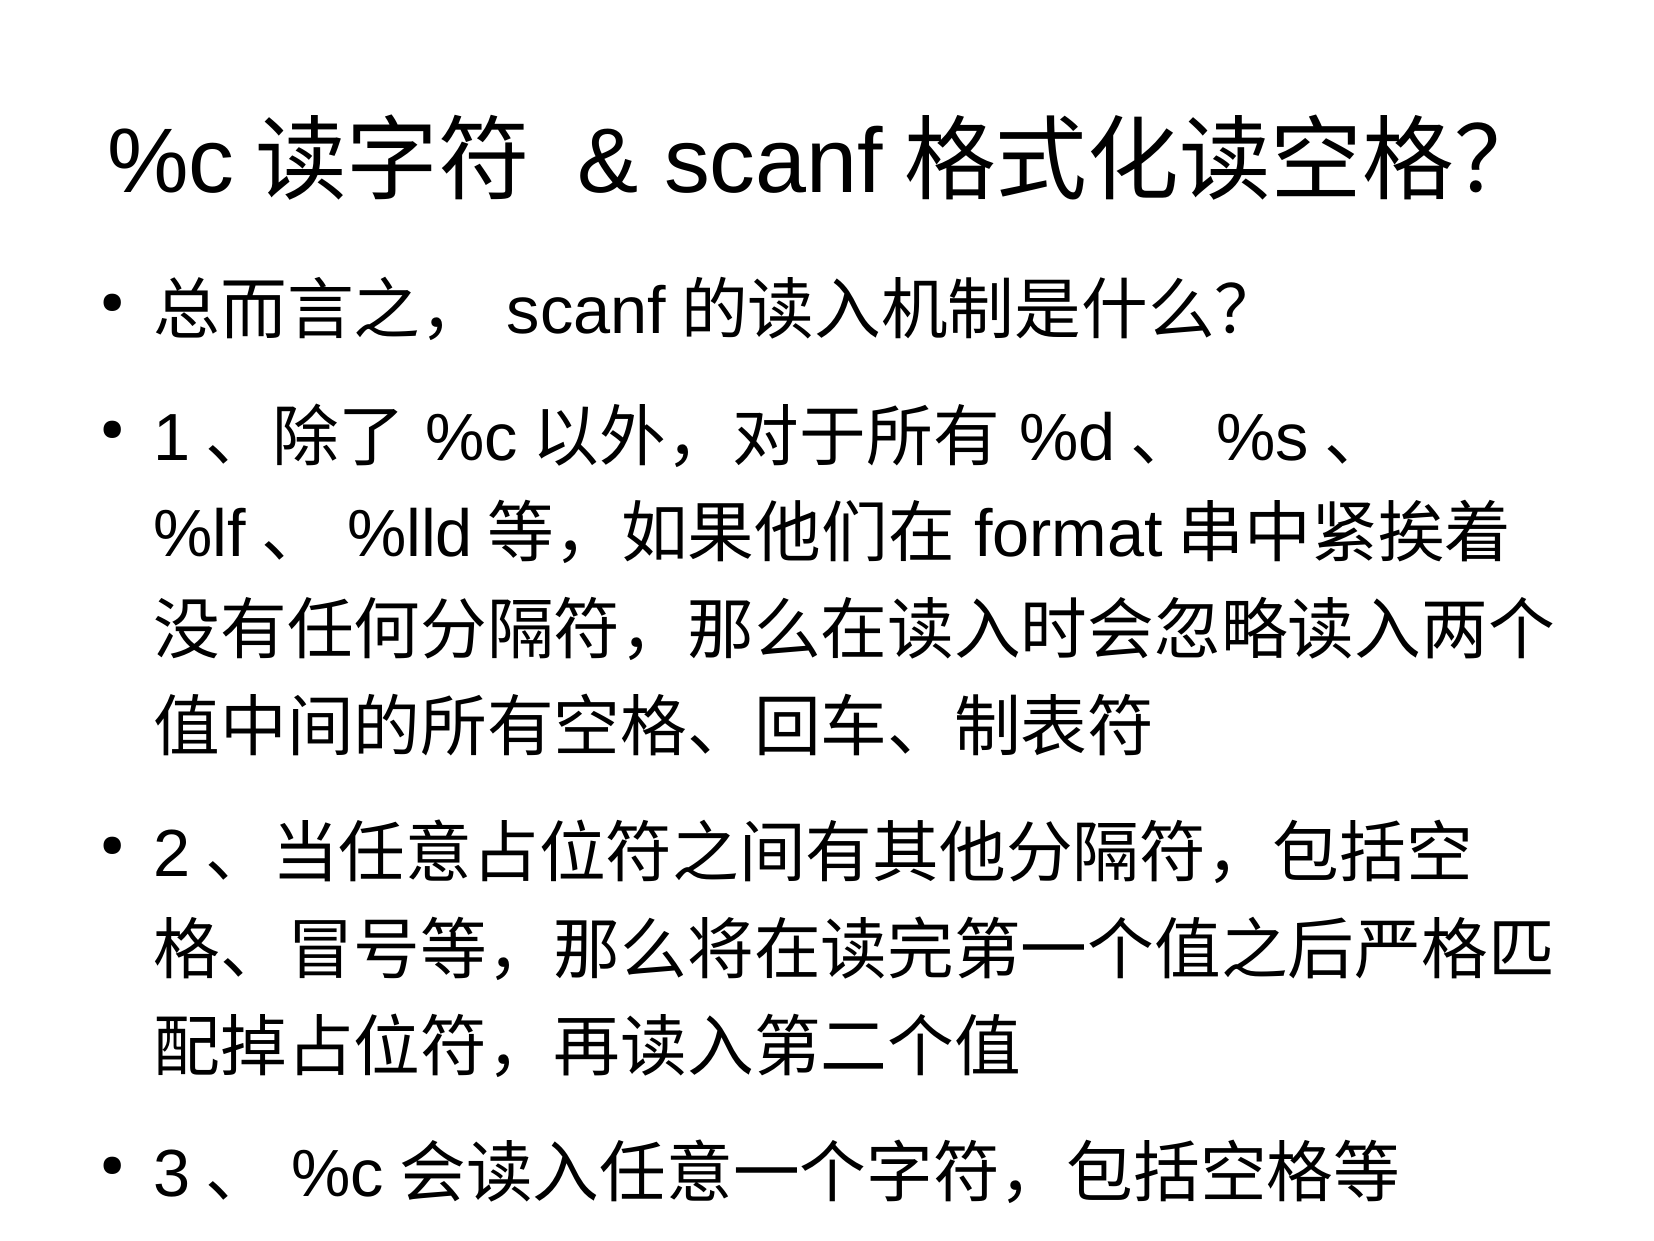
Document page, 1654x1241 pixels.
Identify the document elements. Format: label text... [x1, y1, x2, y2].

title %c读字符 & scanf格式化读空格？ [82, 49, 1571, 256]
list 总而言之，scanf的读入机制是什么？ 1、除了%c以外，对于所有%d、%s、%lf、%lld等，如果他们在format串中紧挨着没有任何分隔符，那么在读入时会忽略读入两个值中间的所有空格、回车、制表符 2、当任意占位符之间有其他分隔符，包括空格、冒号等，那么将在读完第一个值之后严格匹配掉占位符，再读入第二个值 3、%c会读入任意一个字符，包括空格等 [82, 256, 1571, 1241]
